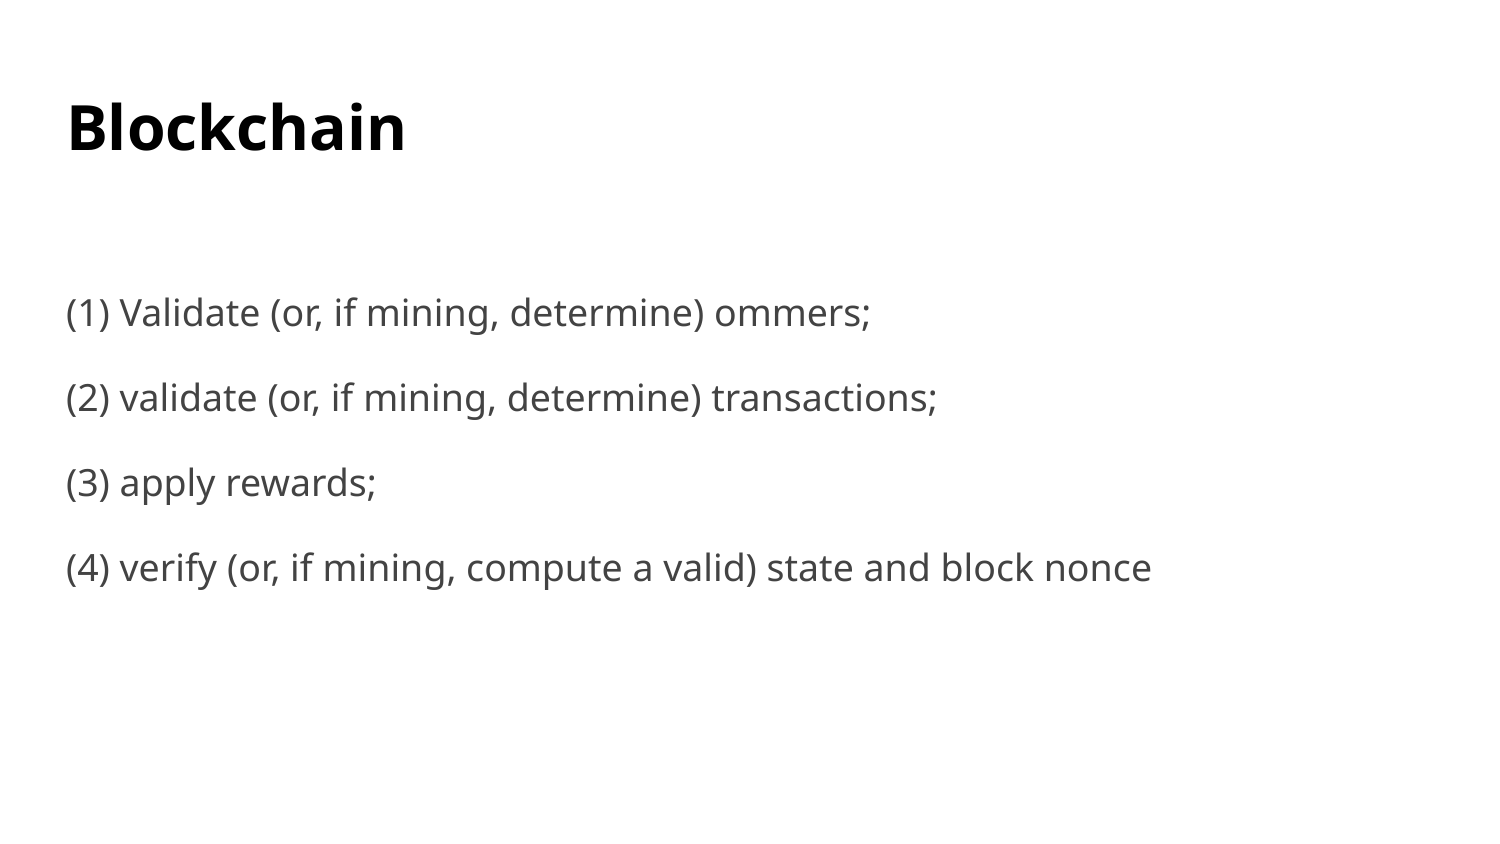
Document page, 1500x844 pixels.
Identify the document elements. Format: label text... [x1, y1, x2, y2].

title Blockchain [51, 72, 1449, 176]
list (1) Validate (or, if mining, determine) ommers; (2) validate (or, if mining, determine) transactions; (3) apply rewards; (4) verify (or, if mining, compute a valid) state and block nonce [51, 189, 1449, 750]
